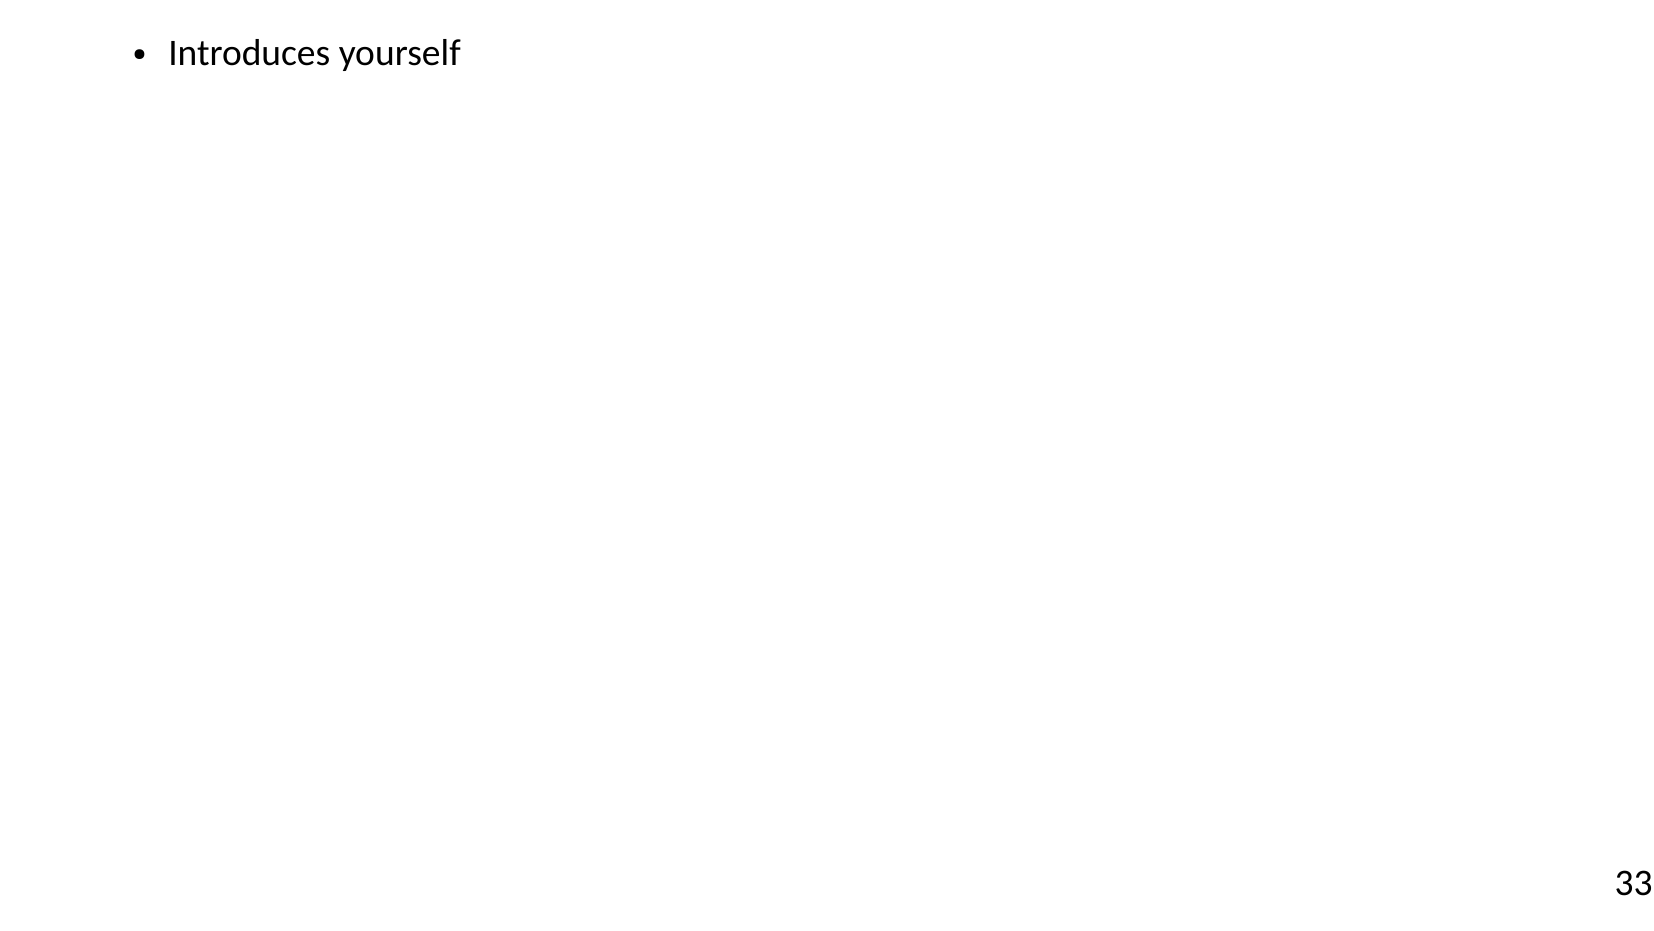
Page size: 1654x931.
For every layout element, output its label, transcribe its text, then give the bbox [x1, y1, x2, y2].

text_box Introduces yourself [118, 29, 1447, 83]
text_box <number> [1479, 860, 1654, 931]
